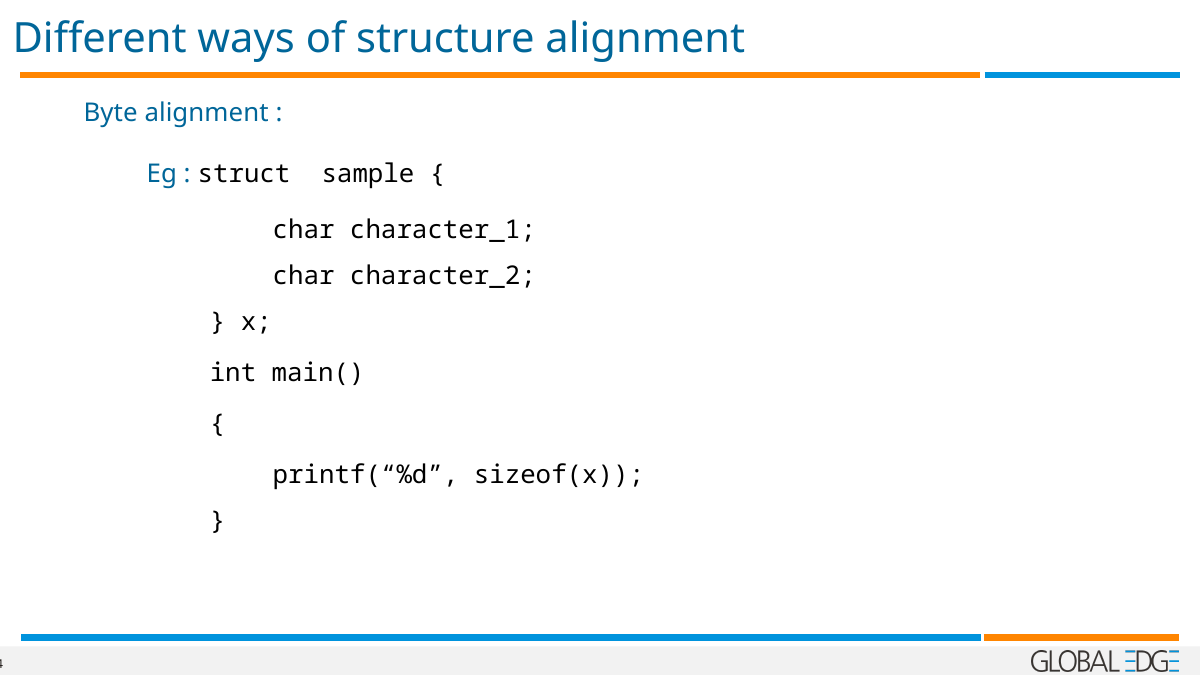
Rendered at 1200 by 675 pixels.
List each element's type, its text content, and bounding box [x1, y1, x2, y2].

title Different ways of structure alignment [12, 9, 1088, 63]
list Byte alignment : Eg : struct sample { char character_1; char character_2; } x; int main() { printf(“%d”, sizeof(x)); } [20, 93, 1179, 634]
picture [1031, 650, 1179, 672]
